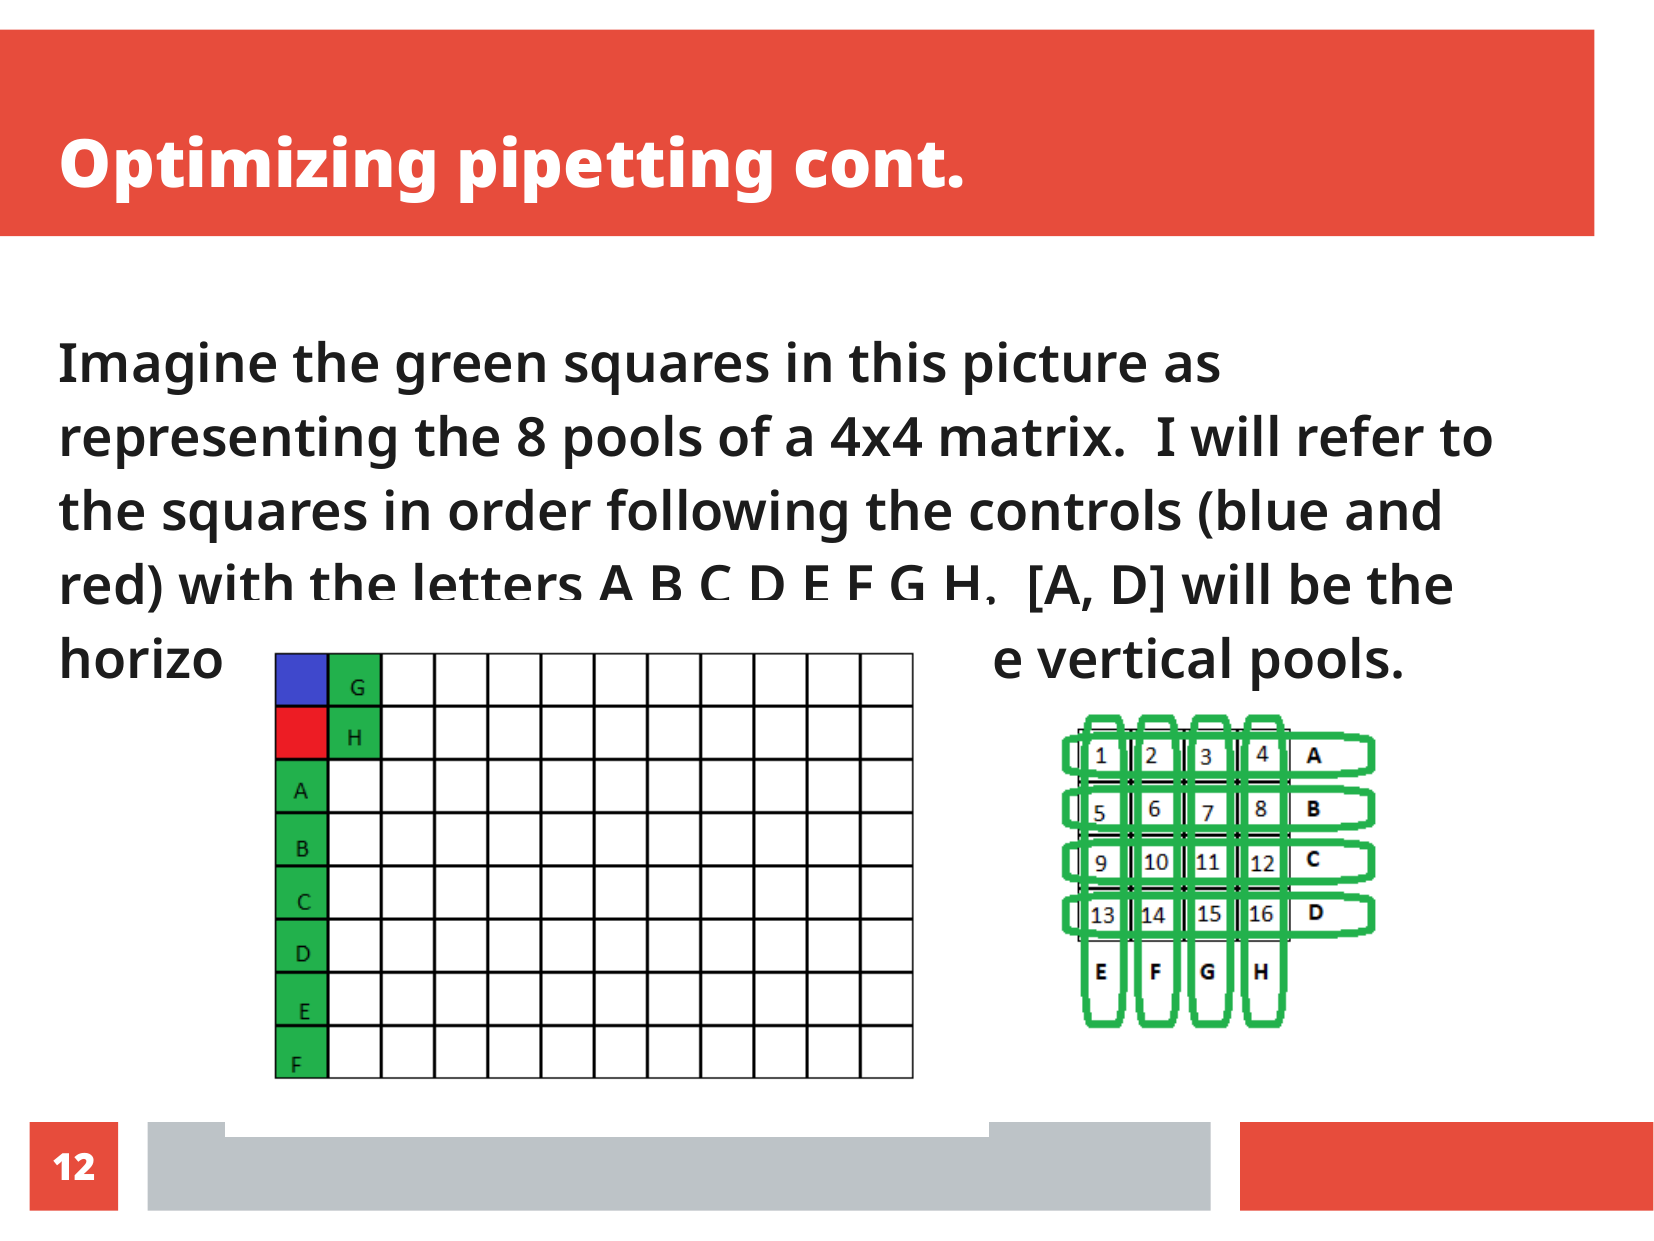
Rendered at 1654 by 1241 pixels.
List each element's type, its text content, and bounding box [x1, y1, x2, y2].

picture [1045, 696, 1385, 1044]
title Optimizing pipetting cont. [59, 59, 1595, 207]
list Imagine the green squares in this picture as representing the 8 pools of a 4x4 matrix. I will refer to the squares in order following the controls (blue and red) with the letters A B C D E F G H. [A, D] will be the horizontal pools and [E,H] will be the vertical pools. [59, 324, 1565, 1093]
picture [225, 600, 989, 1137]
